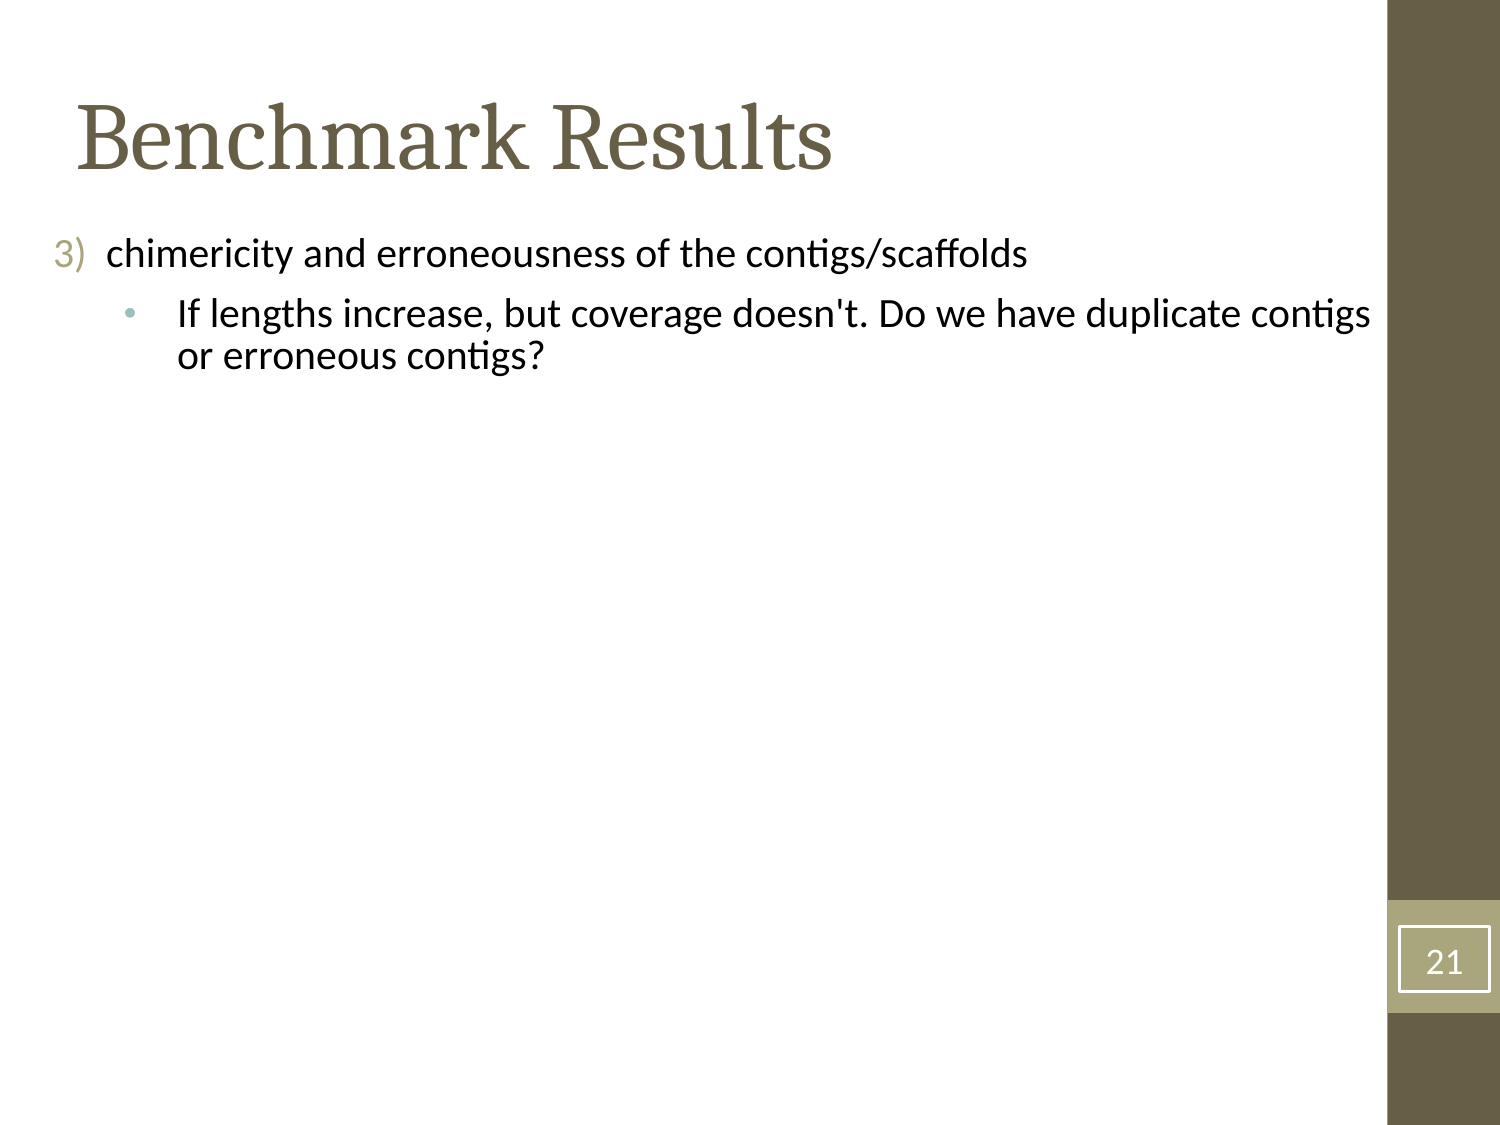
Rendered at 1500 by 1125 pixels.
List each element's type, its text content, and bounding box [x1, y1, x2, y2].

title Benchmark Results [75, 82, 1326, 195]
list chimericity and erroneousness of the contigs/scaﬀolds If lengths increase, but coverage doesn't. Do we have duplicate contigs or erroneous contigs? [35, 236, 1382, 1063]
